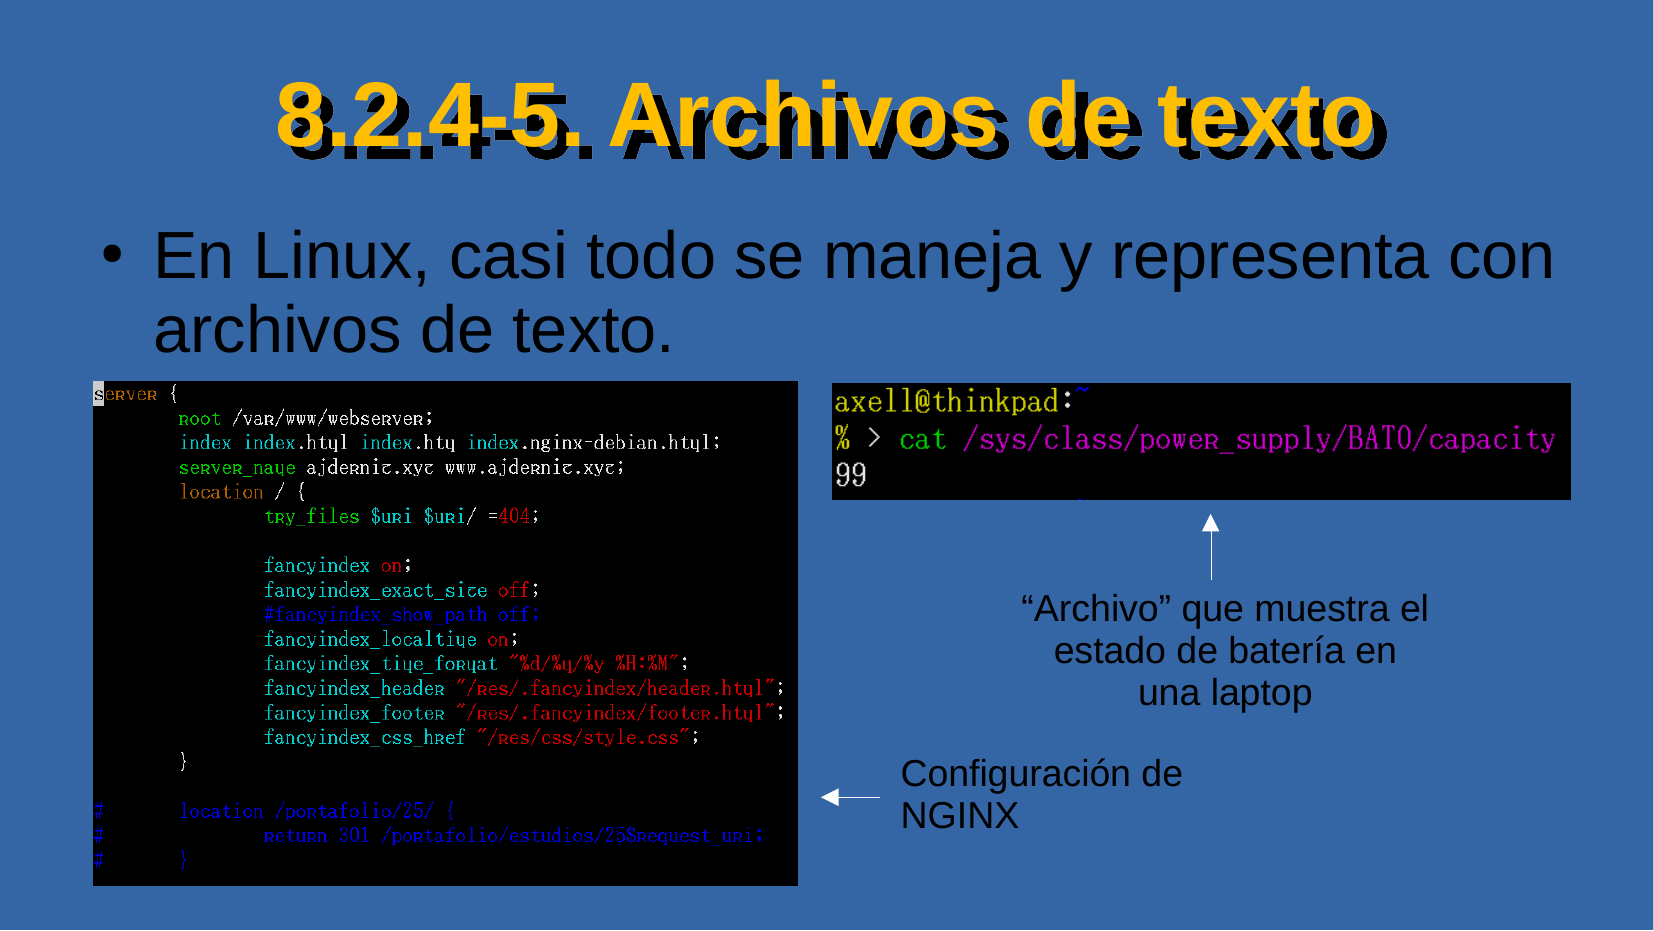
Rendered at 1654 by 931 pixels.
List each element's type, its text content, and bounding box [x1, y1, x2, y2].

text_box Configuración de NGINX [885, 745, 1241, 845]
title 8.2.4-5. Archivos de texto [82, 37, 1571, 193]
picture [93, 381, 798, 886]
picture [832, 383, 1571, 500]
text_box “Archivo” que muestra el estado de batería en una laptop [1003, 579, 1447, 721]
list En Linux, casi todo se maneja y representa con archivos de texto. [82, 217, 1571, 384]
